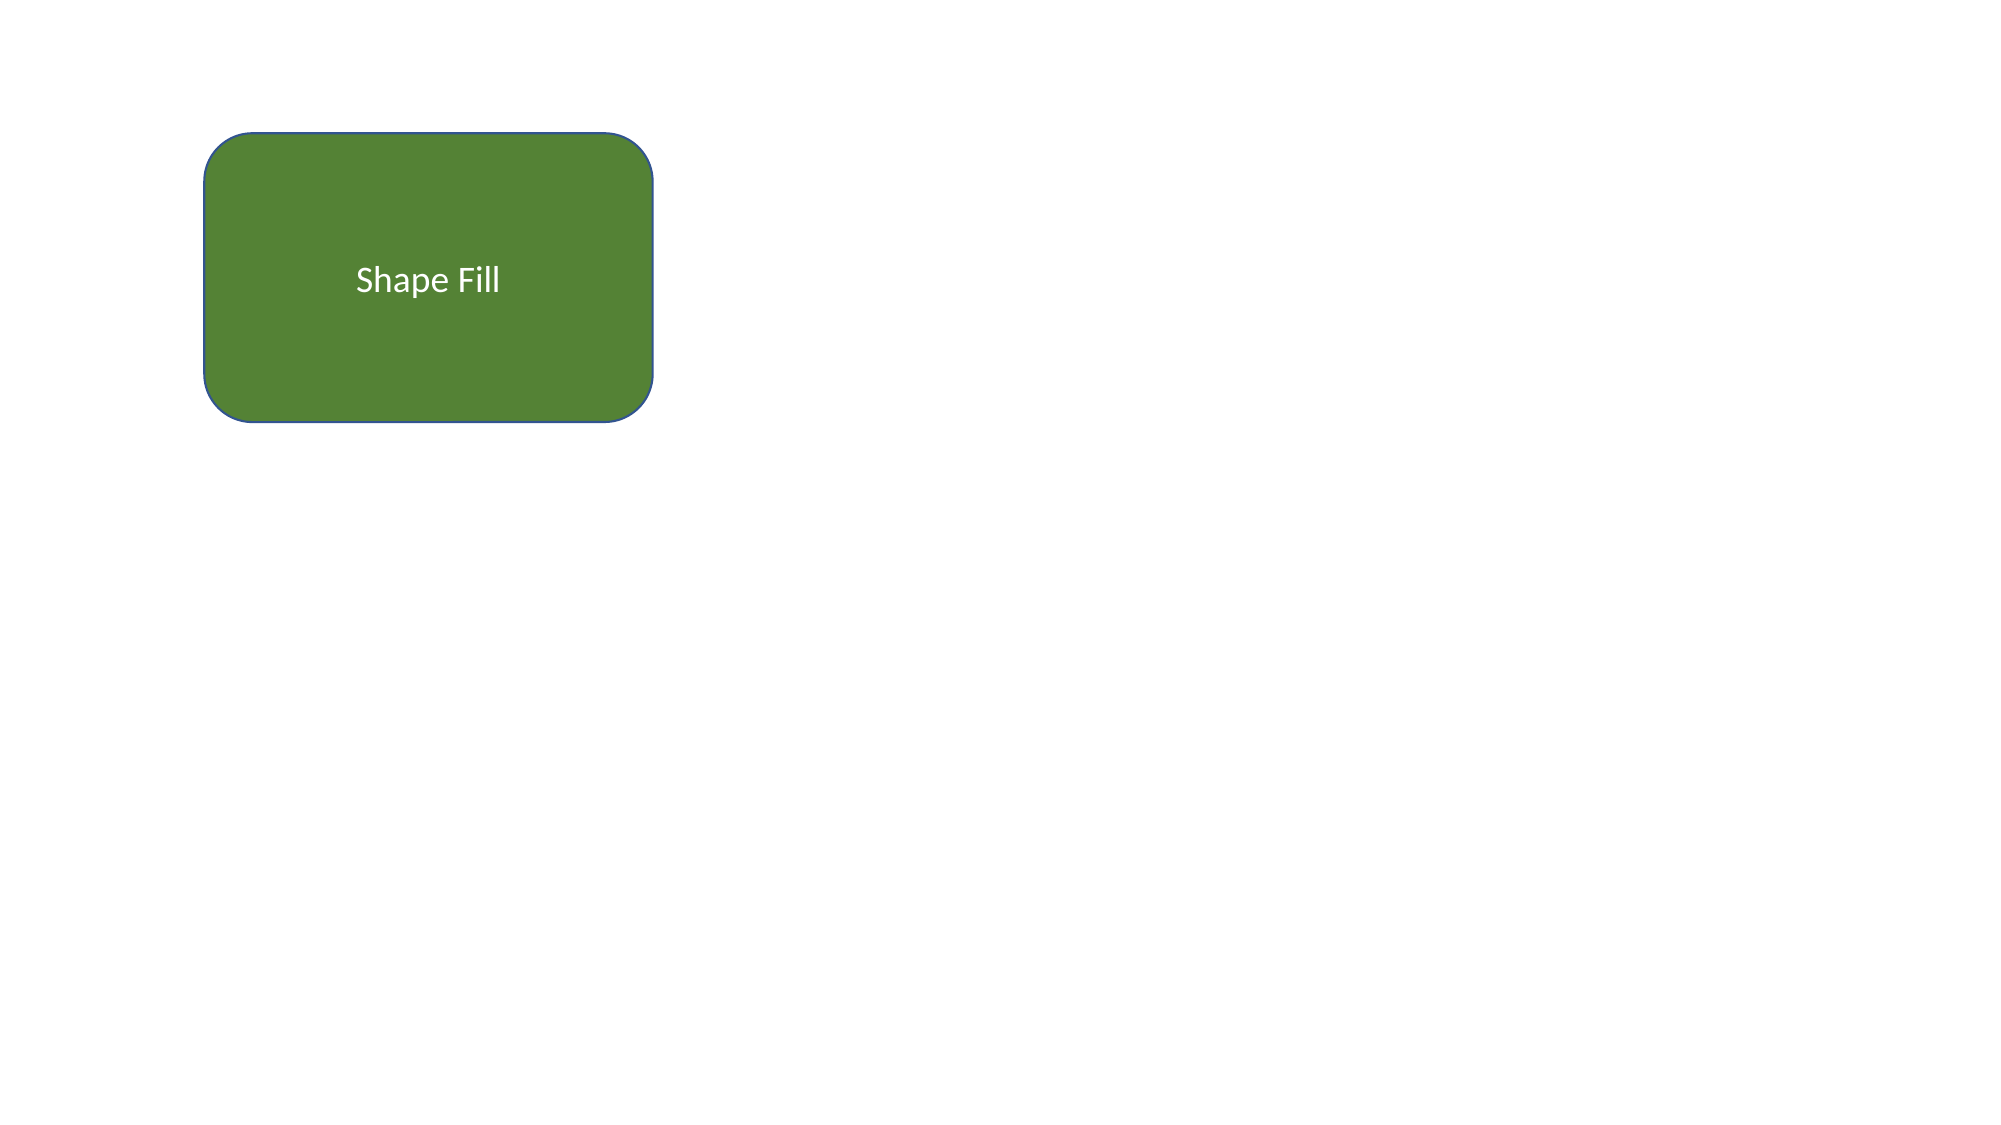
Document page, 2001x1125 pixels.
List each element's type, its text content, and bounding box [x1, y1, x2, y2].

text_box Shape Fill [204, 133, 653, 423]
